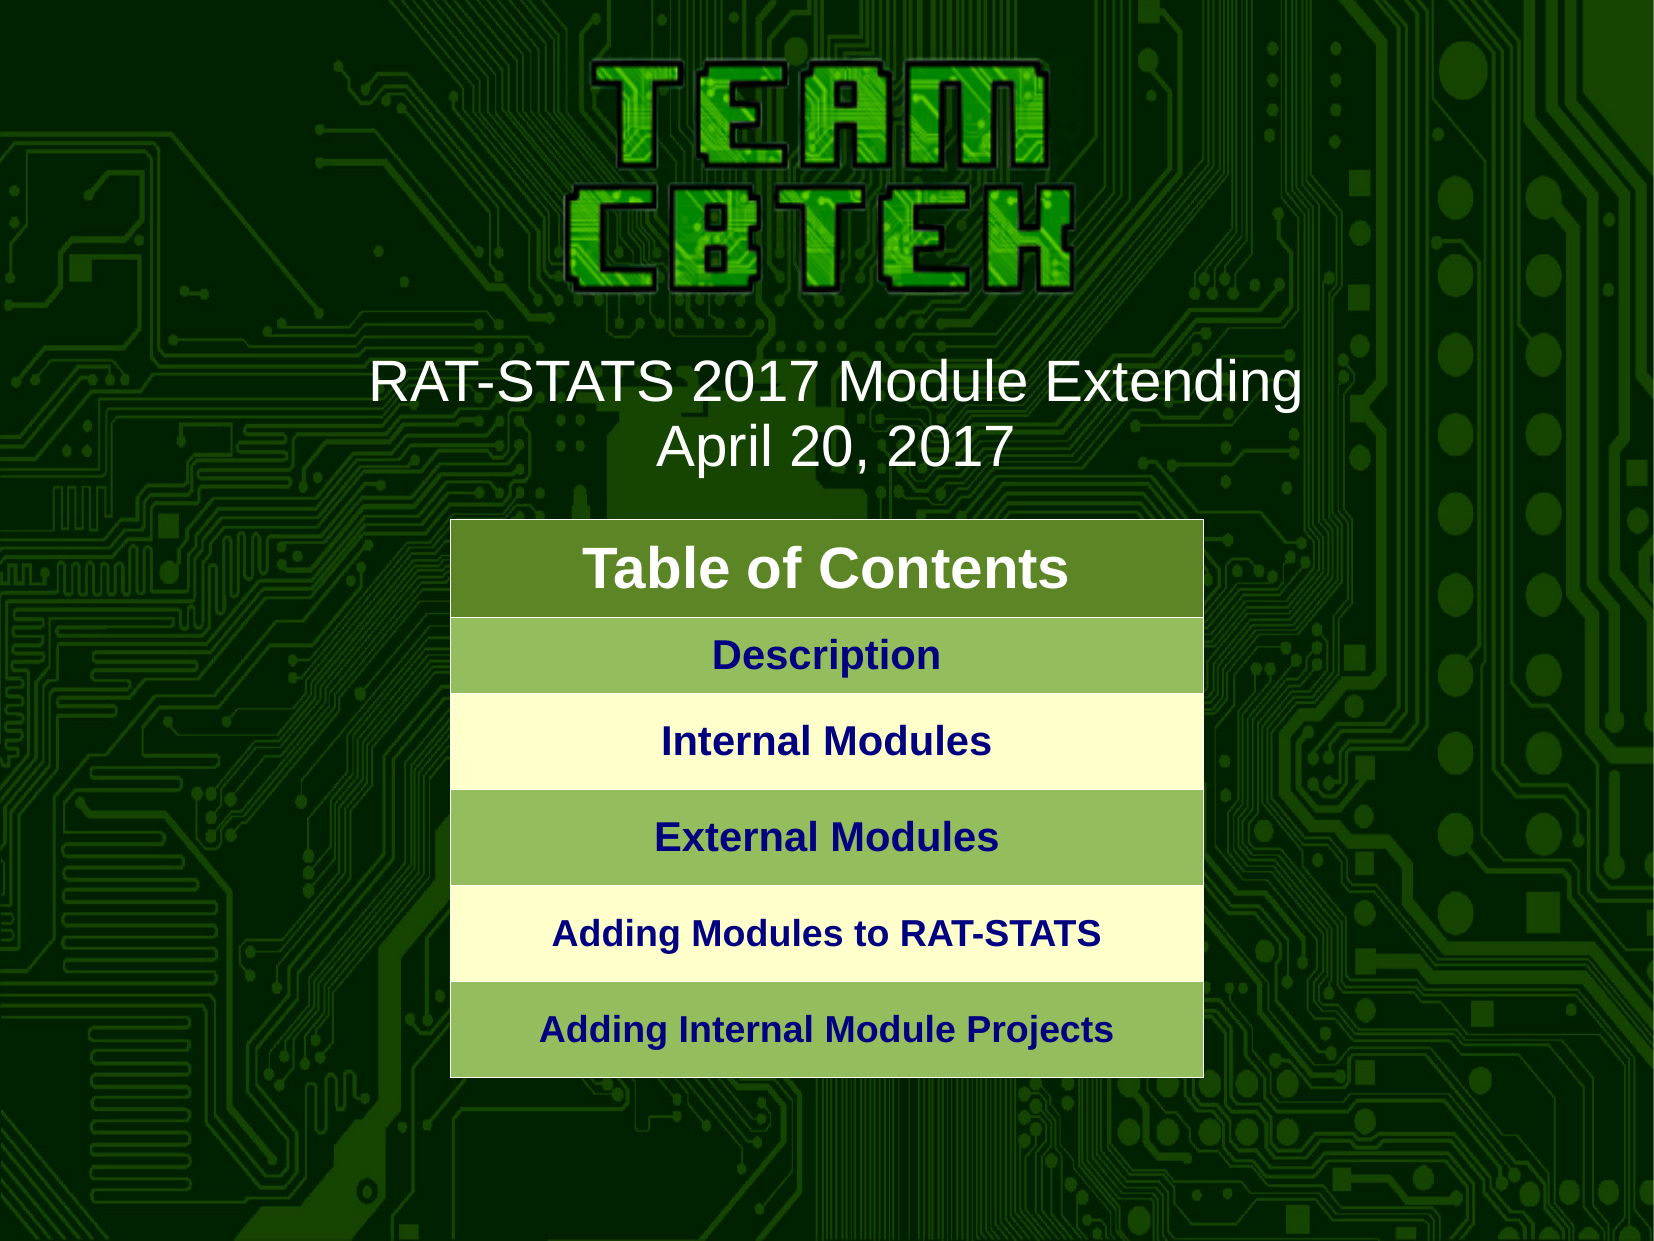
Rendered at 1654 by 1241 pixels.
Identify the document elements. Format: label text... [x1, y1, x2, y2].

table_cell External Modules [451, 790, 1203, 885]
table_cell Description [451, 618, 1203, 693]
title RAT-STATS 2017 Module Extending April 20, 2017 [92, 325, 1581, 502]
table_header Table of Contents [451, 520, 1203, 617]
table_cell Adding Internal Module Projects [451, 982, 1203, 1077]
table_cell Internal Modules [451, 694, 1203, 789]
table_cell Adding Modules to RAT-STATS [451, 886, 1203, 981]
picture [0, 0, 1654, 1241]
